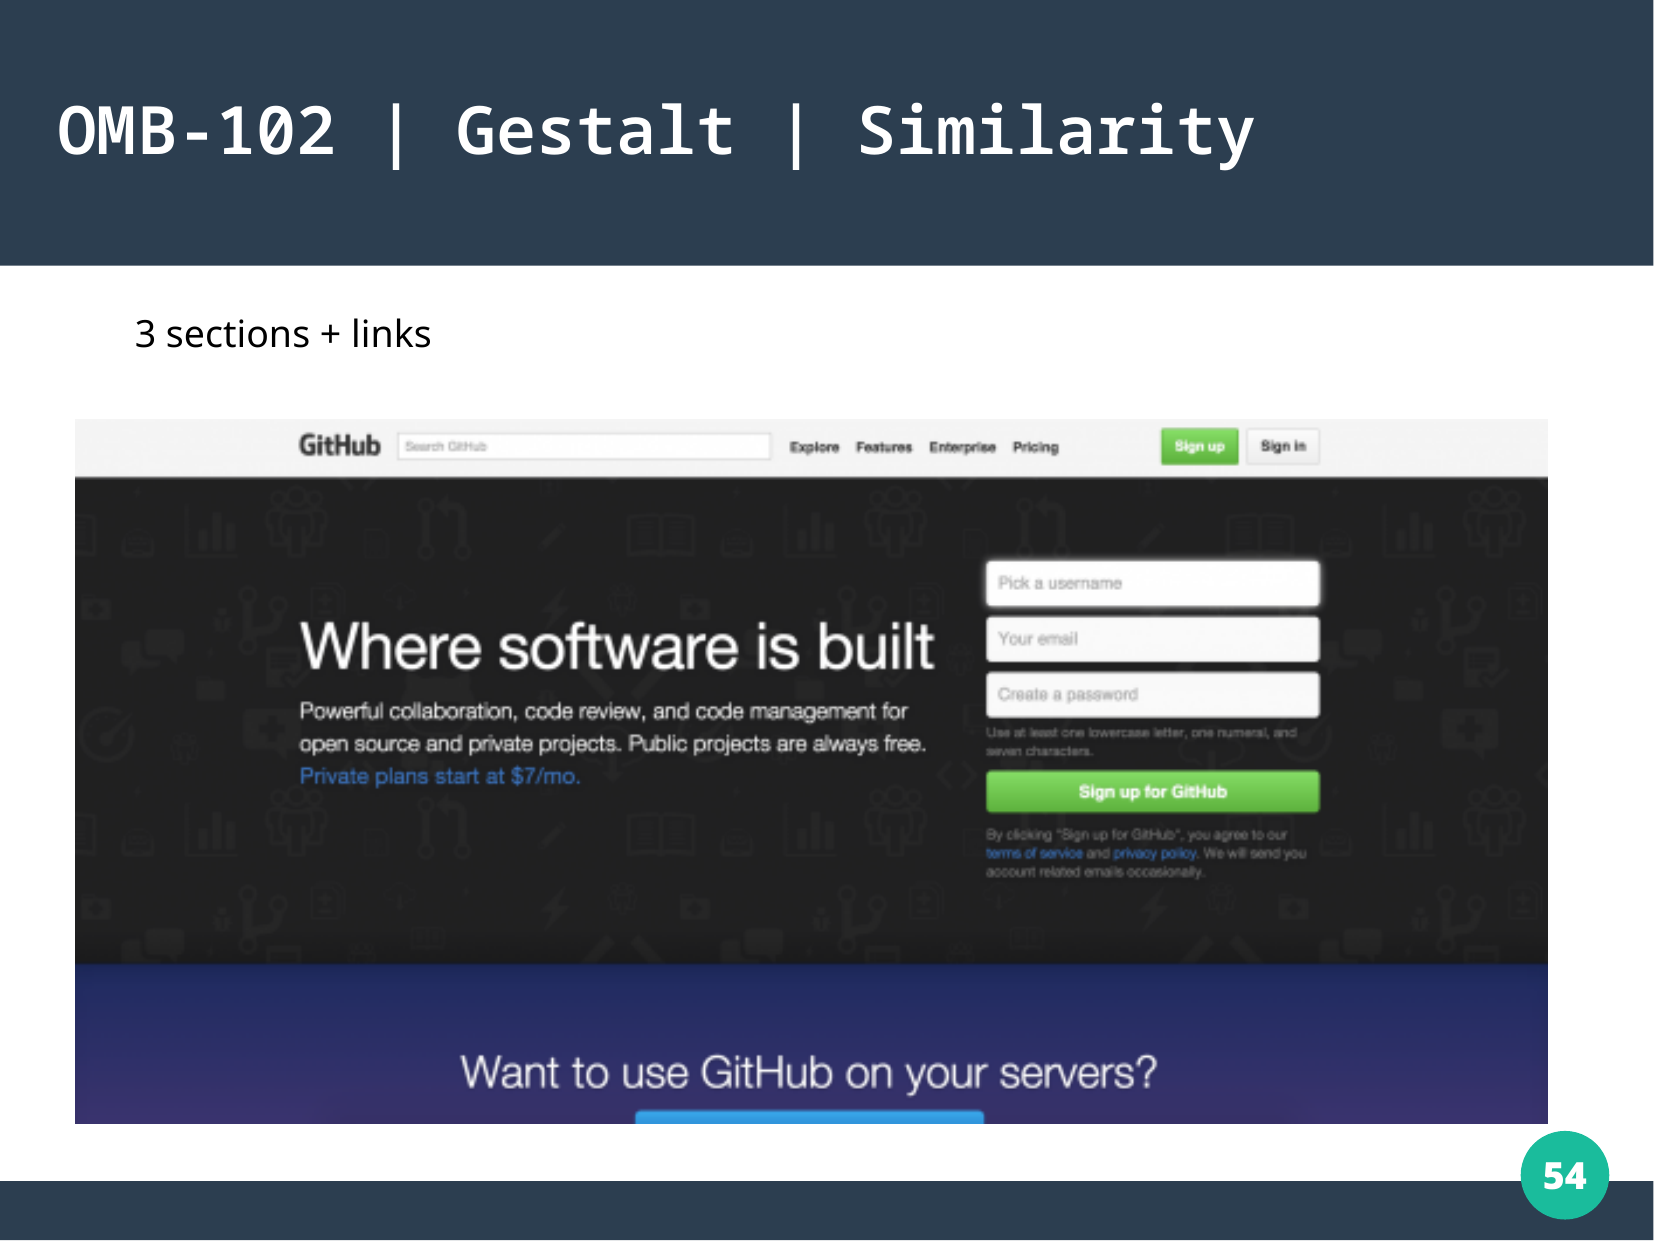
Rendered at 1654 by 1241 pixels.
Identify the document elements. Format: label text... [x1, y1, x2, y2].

picture [75, 419, 1548, 1124]
title OMB-102 | Gestalt | Similarity [57, 49, 1593, 207]
text_box 3 sections + links [120, 300, 482, 363]
